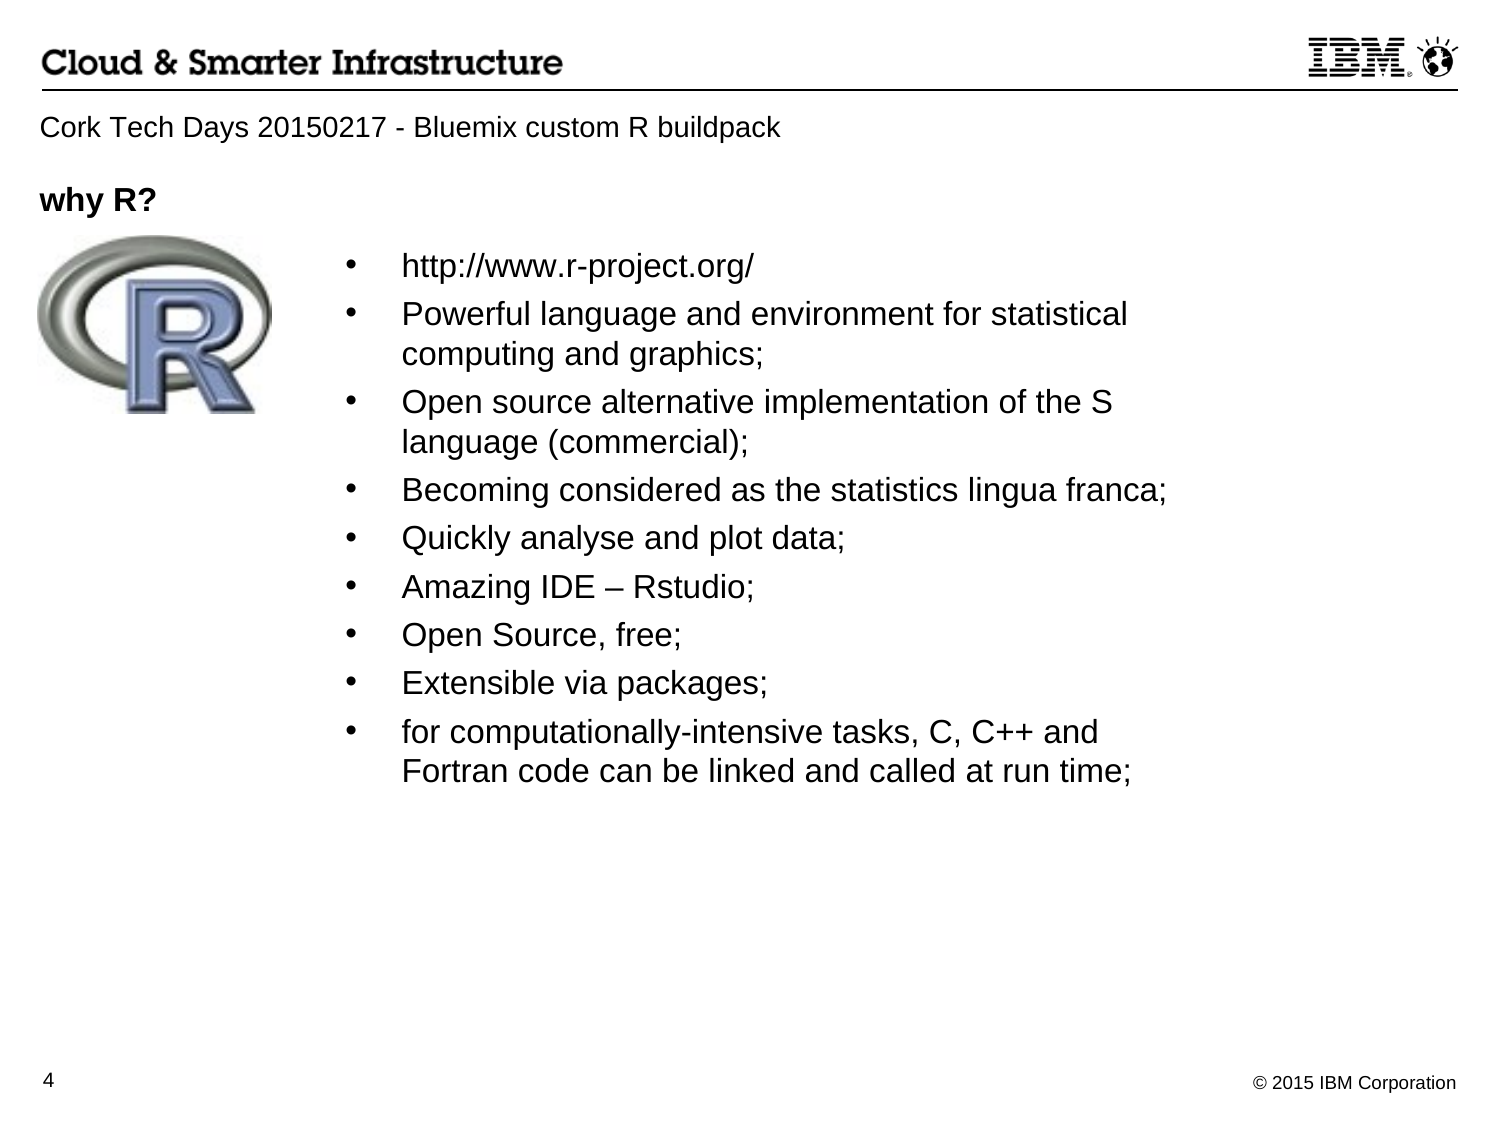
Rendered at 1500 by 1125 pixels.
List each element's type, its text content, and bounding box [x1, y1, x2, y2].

title Cork Tech Days 20150217 - Bluemix custom R buildpack why R? [24, 100, 1463, 226]
picture [37, 235, 272, 414]
picture [1294, 22, 1469, 89]
list http://www.r-project.org/ Powerful language and environment for statistical computing and graphics; Open source alternative implementation of the S language (commercial); Becoming considered as the statistics lingua franca; Quickly analyse and plot data; Amazing IDE – Rstudio; Open Source, free; Extensible via packages; for computationally-intensive tasks, C, C++ and Fortran code can be linked and called at run time; [330, 236, 1193, 957]
picture [39, 35, 572, 86]
